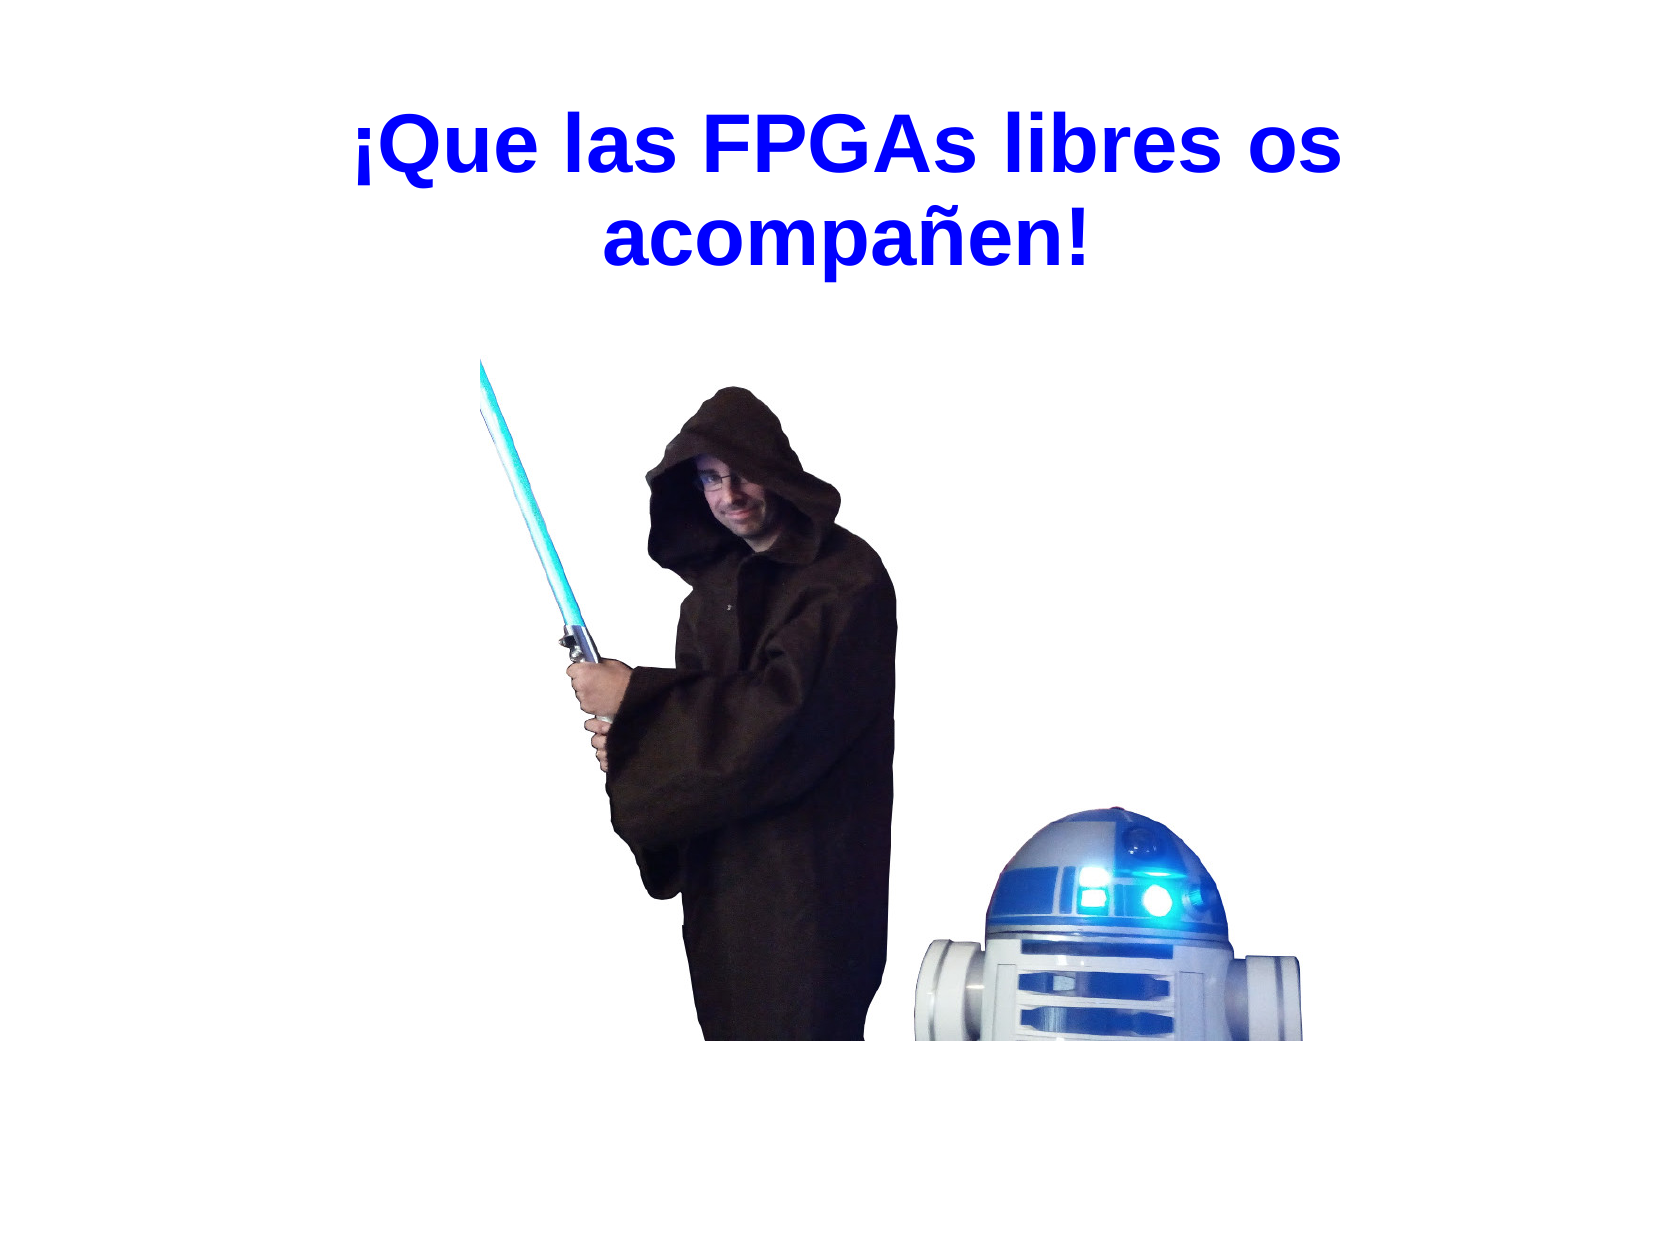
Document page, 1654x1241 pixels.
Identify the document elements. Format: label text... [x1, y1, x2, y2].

text_box ¡Que las FPGAs libres os acompañen! [150, 90, 1546, 316]
picture [480, 332, 1334, 1041]
